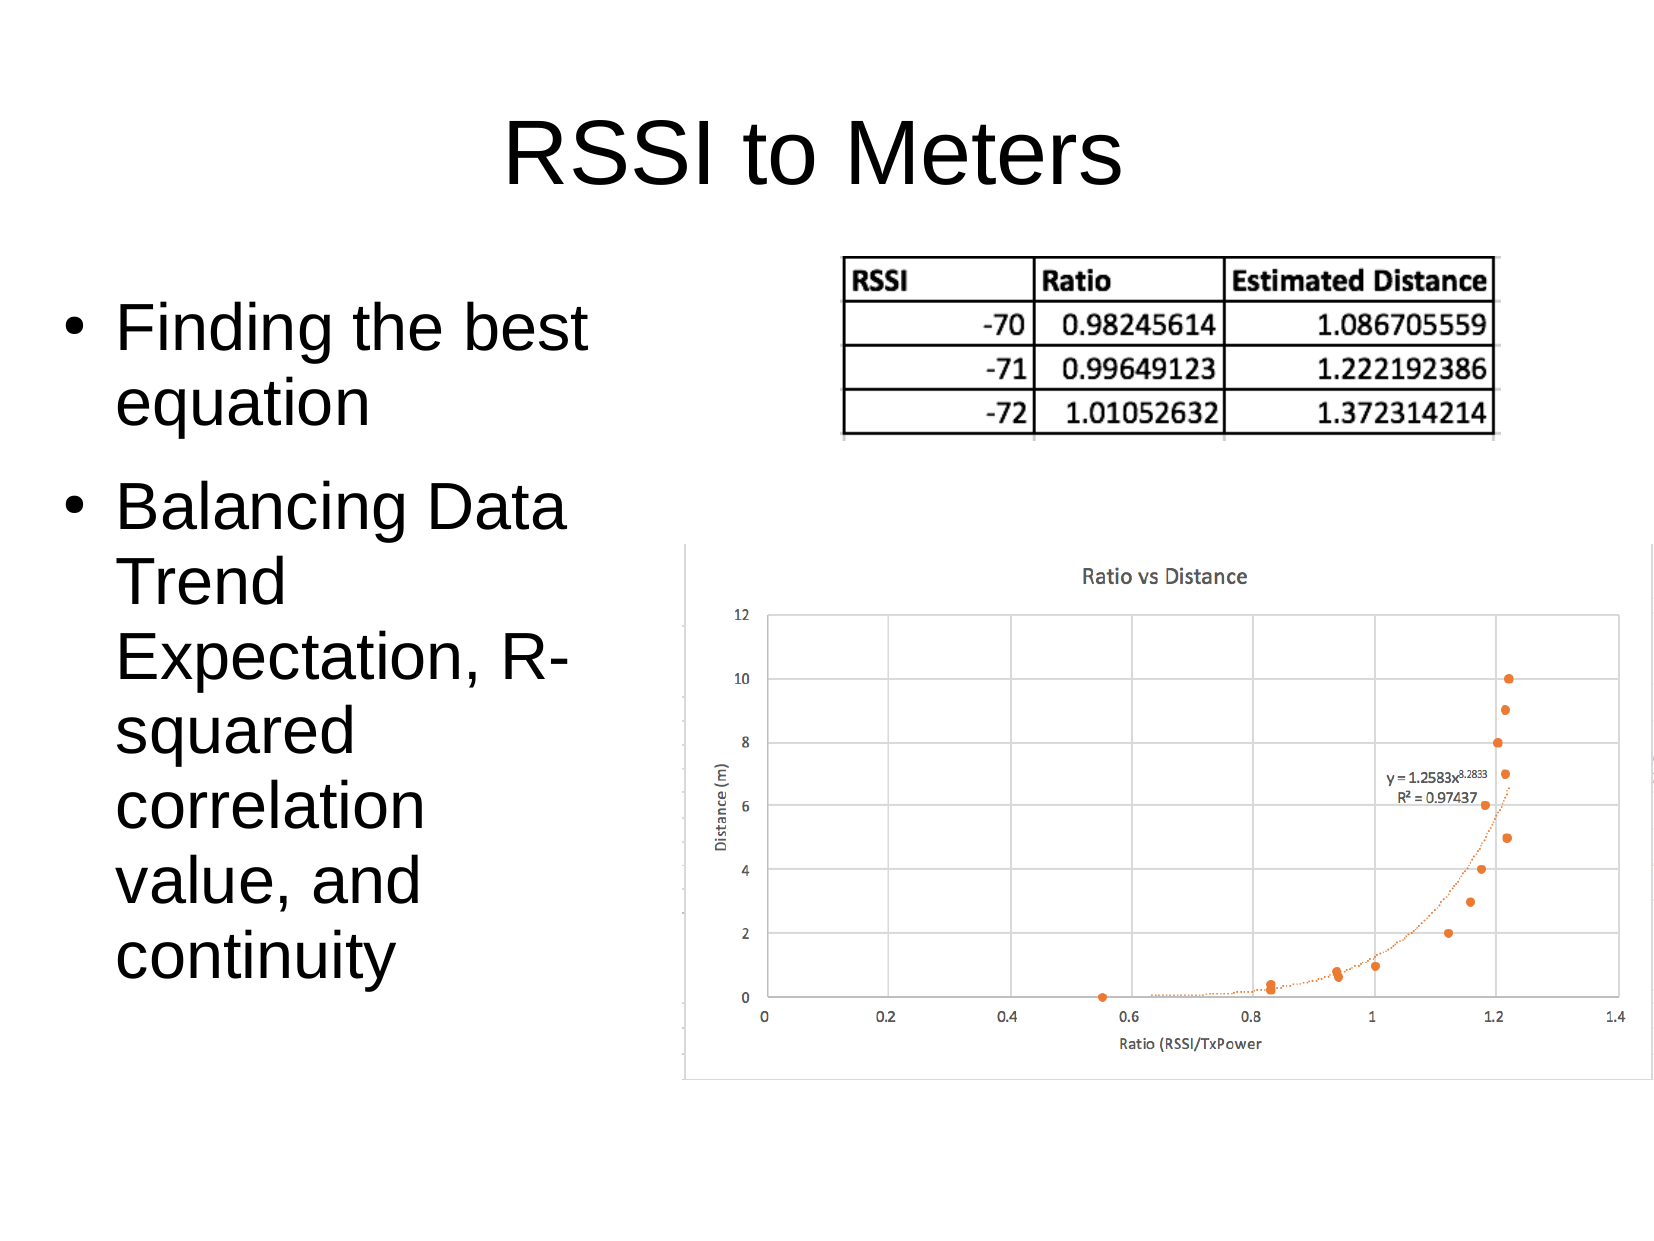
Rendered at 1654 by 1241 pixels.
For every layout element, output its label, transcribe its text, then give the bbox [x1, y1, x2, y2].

list Finding the best equation Balancing Data Trend Expectation, R-squared correlation value, and continuity [45, 290, 623, 1066]
picture [840, 256, 1501, 441]
title RSSI to Meters [82, 49, 1571, 257]
picture [682, 544, 1654, 1081]
